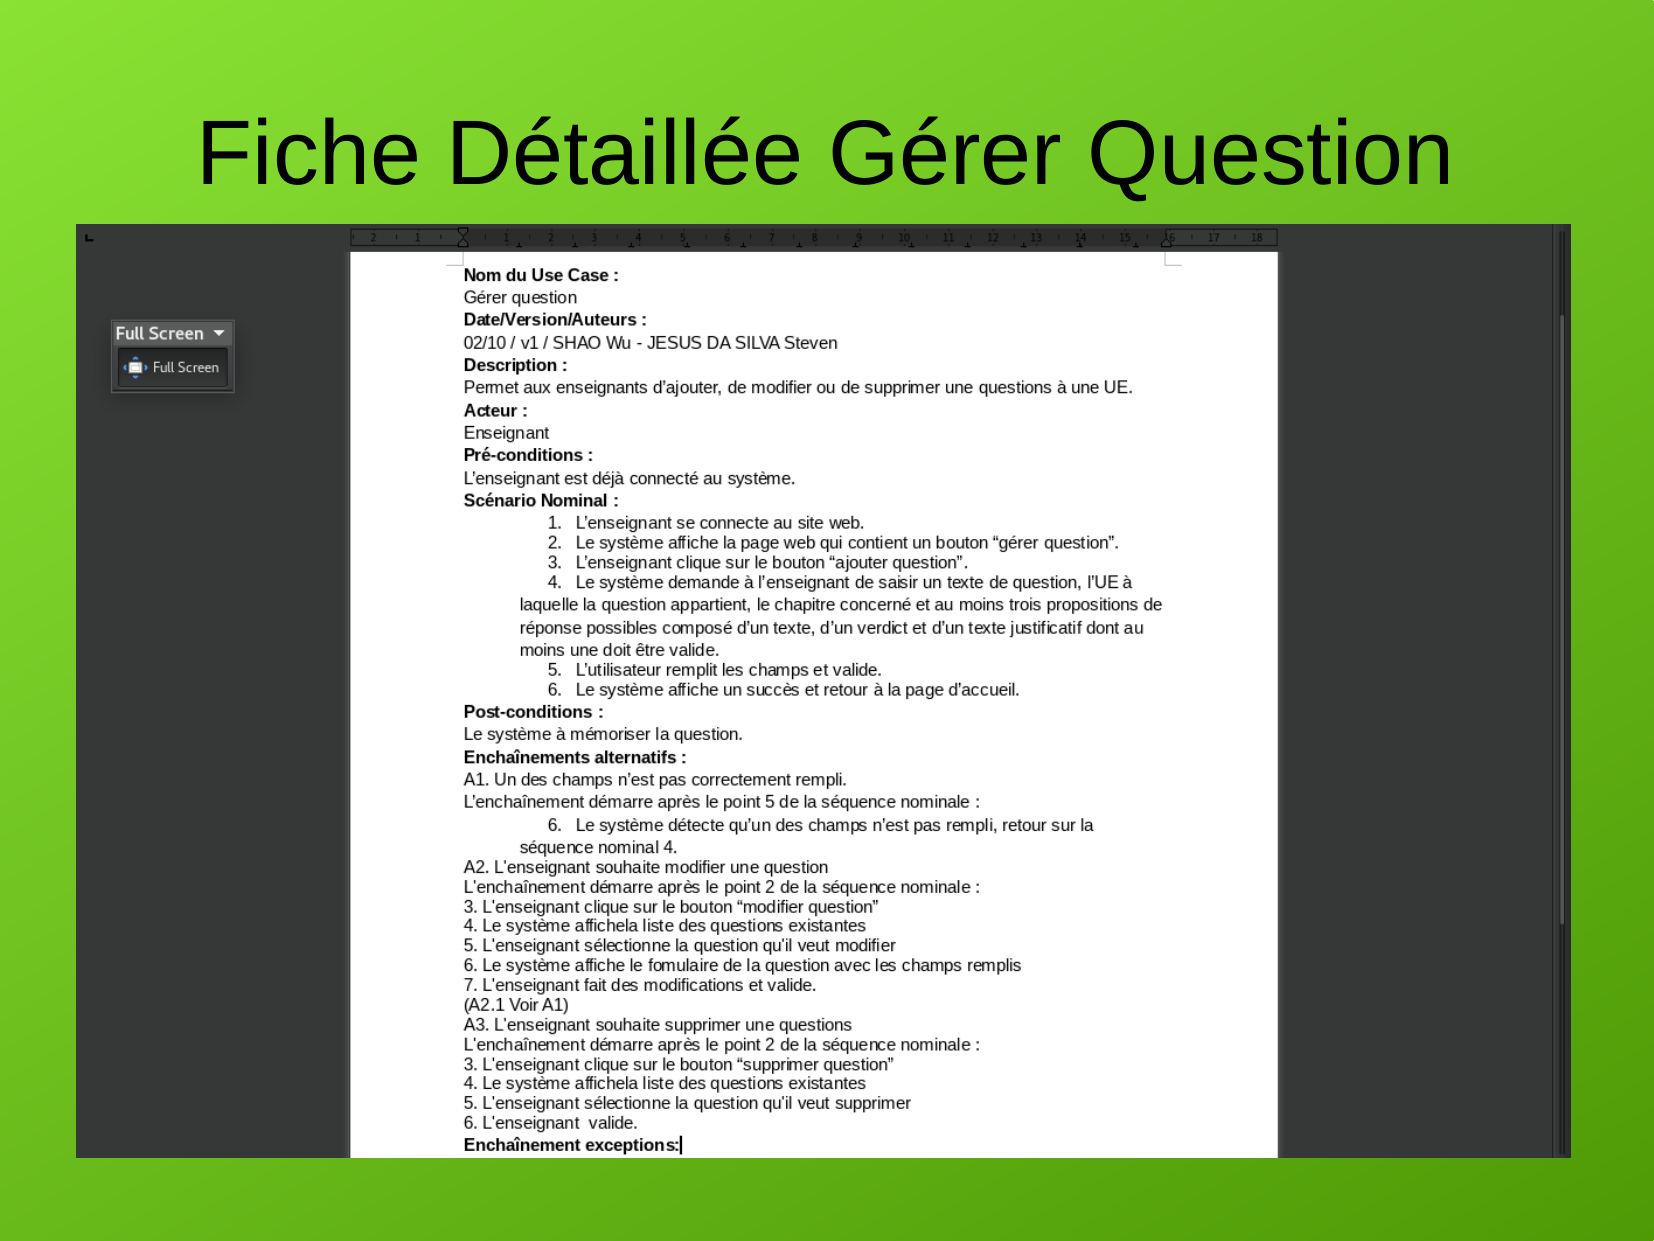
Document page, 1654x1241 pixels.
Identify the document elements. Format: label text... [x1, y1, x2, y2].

picture [76, 224, 1571, 1159]
title Fiche Détaillée Gérer Question [82, 49, 1571, 224]
